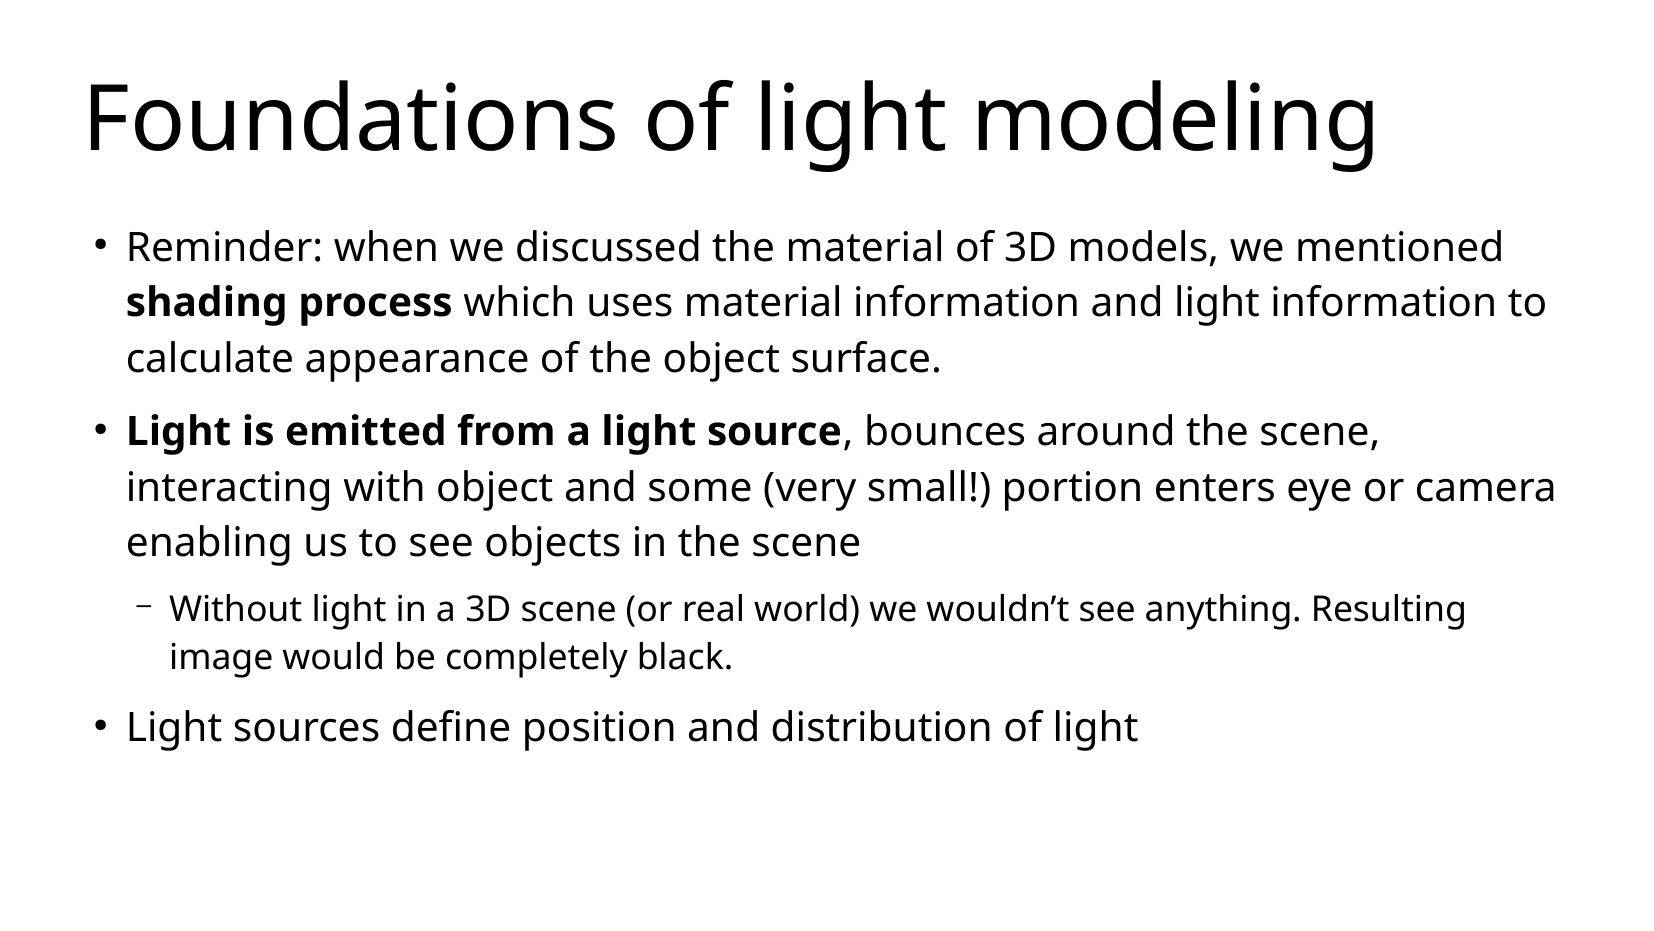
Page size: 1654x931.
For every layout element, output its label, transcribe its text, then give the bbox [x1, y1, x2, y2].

list Reminder: when we discussed the material of 3D models, we mentioned shading process which uses material information and light information to calculate appearance of the object surface. Light is emitted from a light source, bounces around the scene, interacting with object and some (very small!) portion enters eye or camera enabling us to see objects in the scene Without light in a 3D scene (or real world) we wouldn’t see anything. Resulting image would be completely black. Light sources define position and distribution of light [82, 217, 1571, 758]
title Foundations of light modeling [82, 37, 1571, 193]
